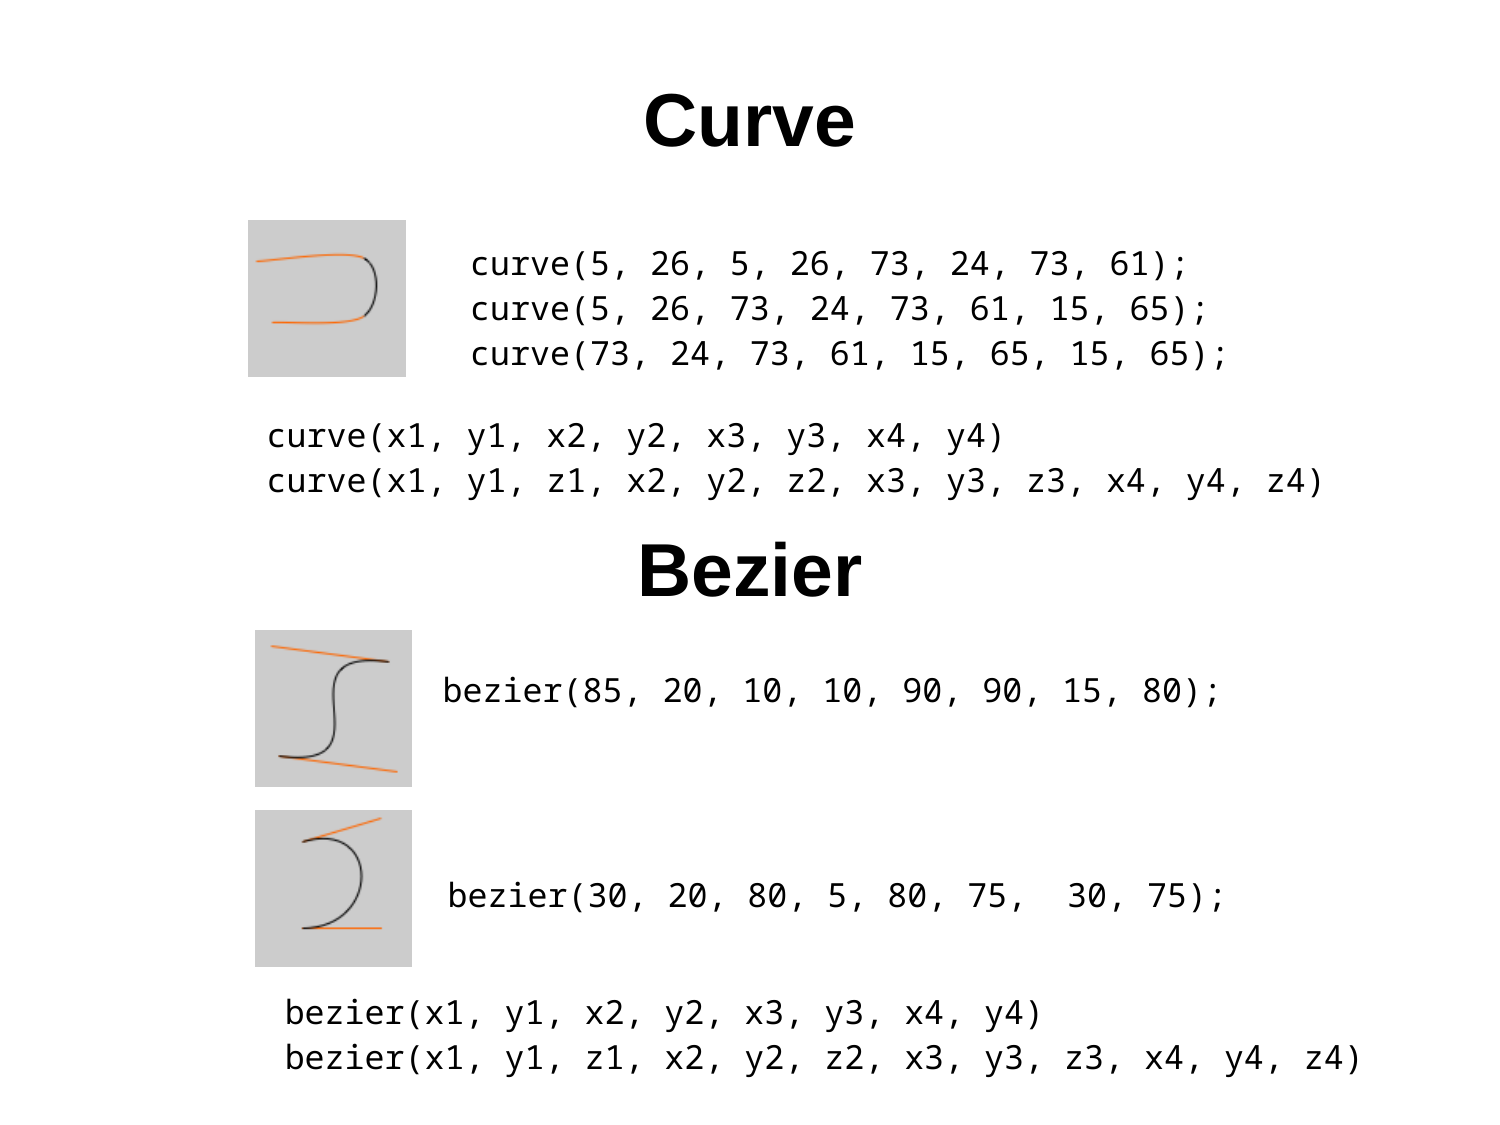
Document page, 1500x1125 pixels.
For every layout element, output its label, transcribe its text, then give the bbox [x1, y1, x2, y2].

picture [255, 810, 412, 967]
text_box bezier(x1, y1, x2, y2, x3, y3, x4, y4) bezier(x1, y1, z1, x2, y2, z2, x3, y3, z3, x4, y4, z4) [270, 981, 1426, 1074]
text_box bezier(30, 20, 80, 5, 80, 75, 30, 75); [432, 835, 1276, 981]
text_box Bezier [74, 472, 1425, 660]
picture [248, 220, 406, 377]
text_box curve(x1, y1, x2, y2, x3, y3, x4, y4) curve(x1, y1, z1, x2, y2, z2, x3, y3, z3, x4, y4, z4) [251, 404, 1500, 497]
text_box curve(5, 26, 5, 26, 73, 24, 73, 61); curve(5, 26, 73, 24, 73, 61, 15, 65); curve(73, 24, 73, 61, 15, 65, 15, 65); [455, 232, 1471, 404]
text_box Curve [75, 22, 1425, 210]
text_box bezier(85, 20, 10, 10, 90, 90, 15, 80); [427, 625, 1426, 787]
picture [255, 630, 412, 787]
